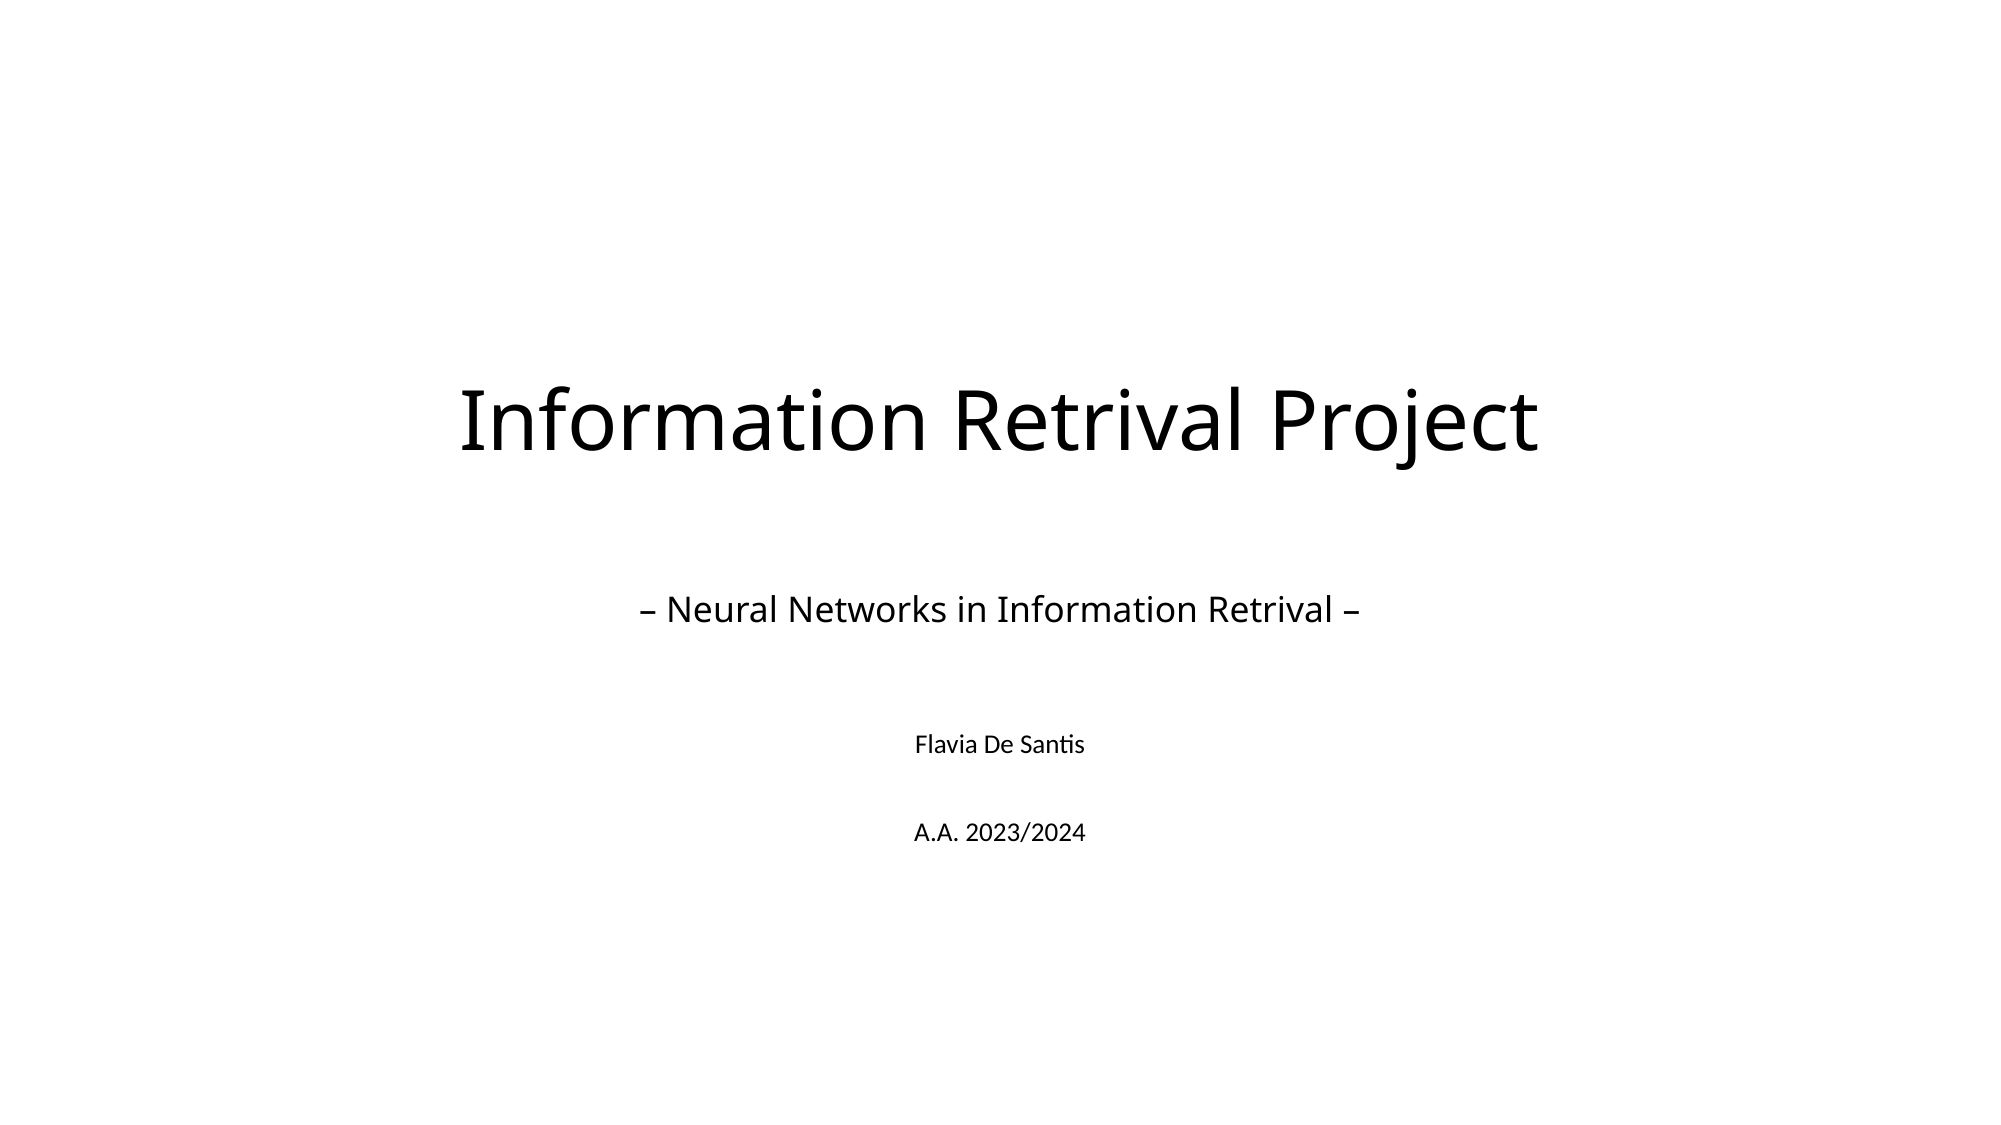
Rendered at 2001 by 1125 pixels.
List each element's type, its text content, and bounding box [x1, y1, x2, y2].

subtitle – Neural Networks in Information Retrival – Flavia De Santis A.A. 2023/2024 [249, 590, 1750, 863]
title Information Retrival Project [249, 184, 1750, 576]
